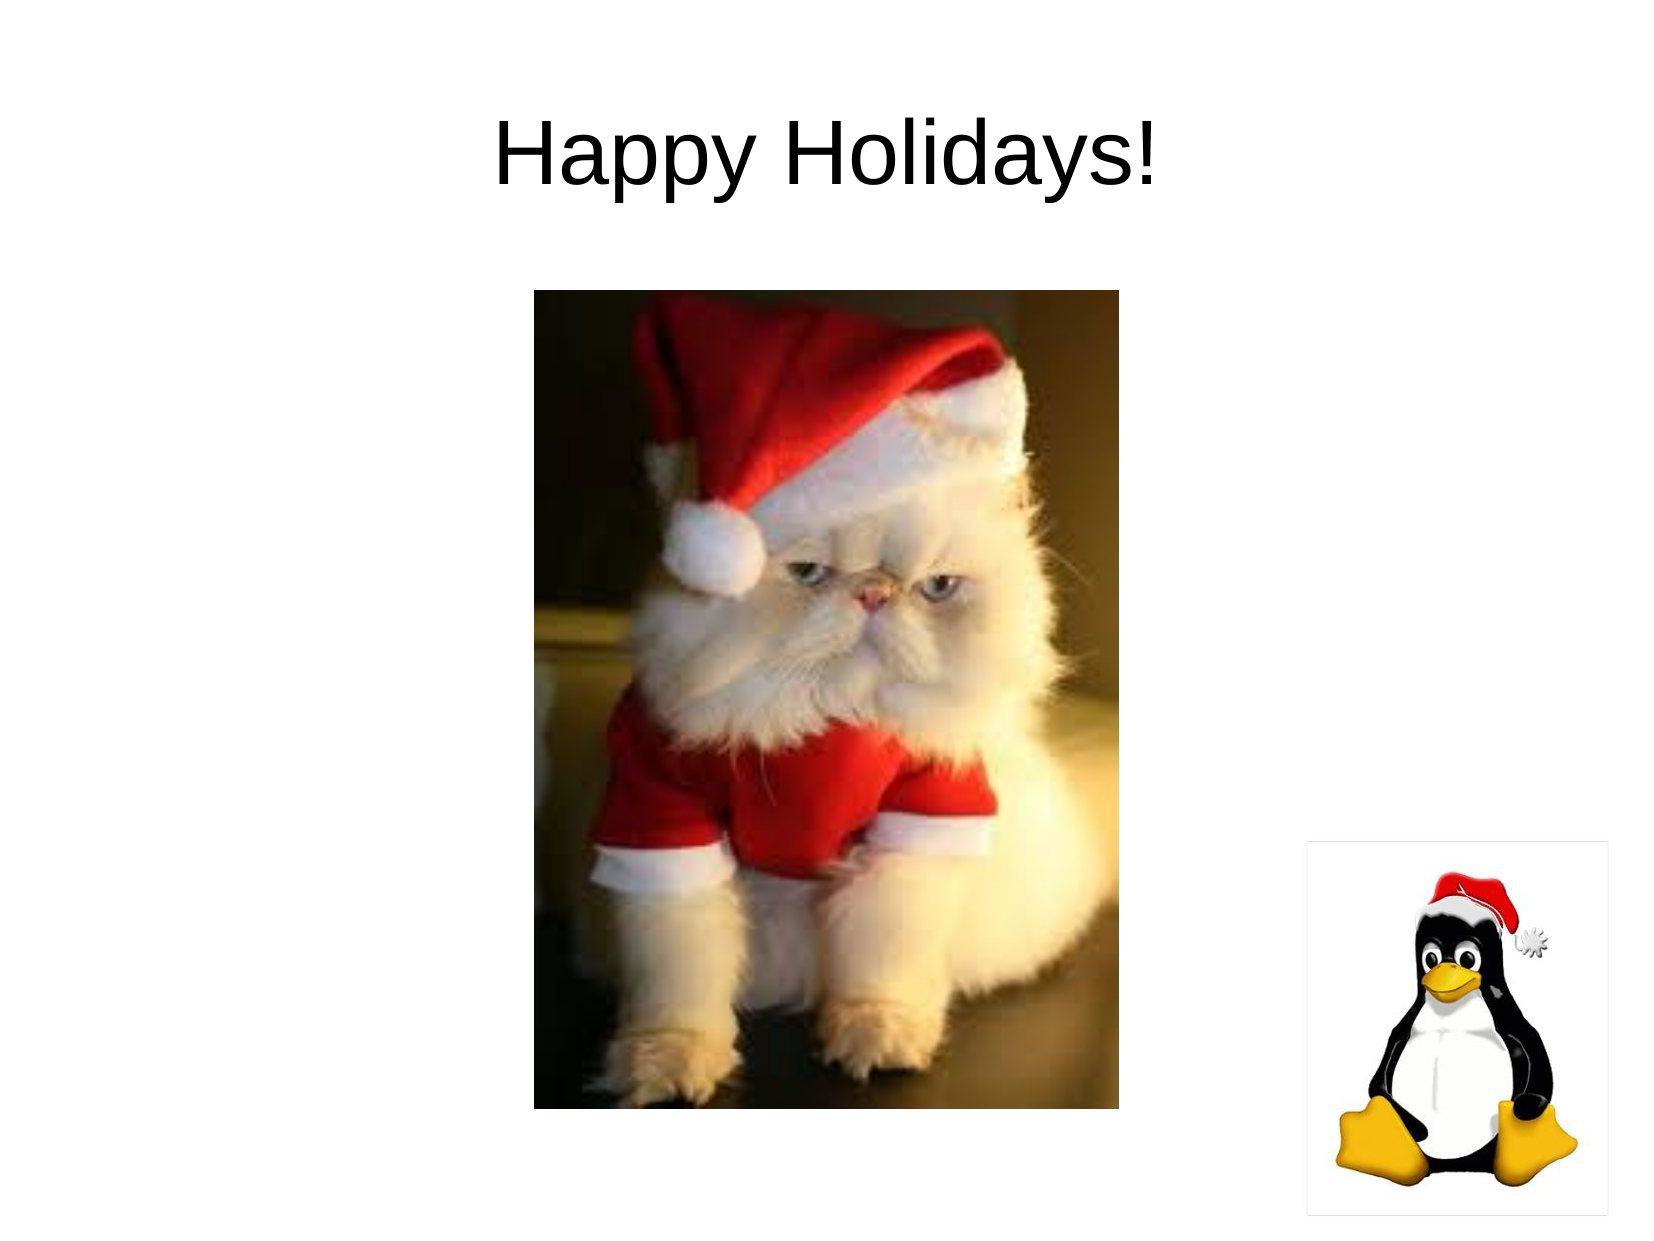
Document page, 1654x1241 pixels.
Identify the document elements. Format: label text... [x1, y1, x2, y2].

title Happy Holidays! [82, 49, 1571, 257]
picture [534, 290, 1119, 1109]
picture [1260, 831, 1654, 1225]
